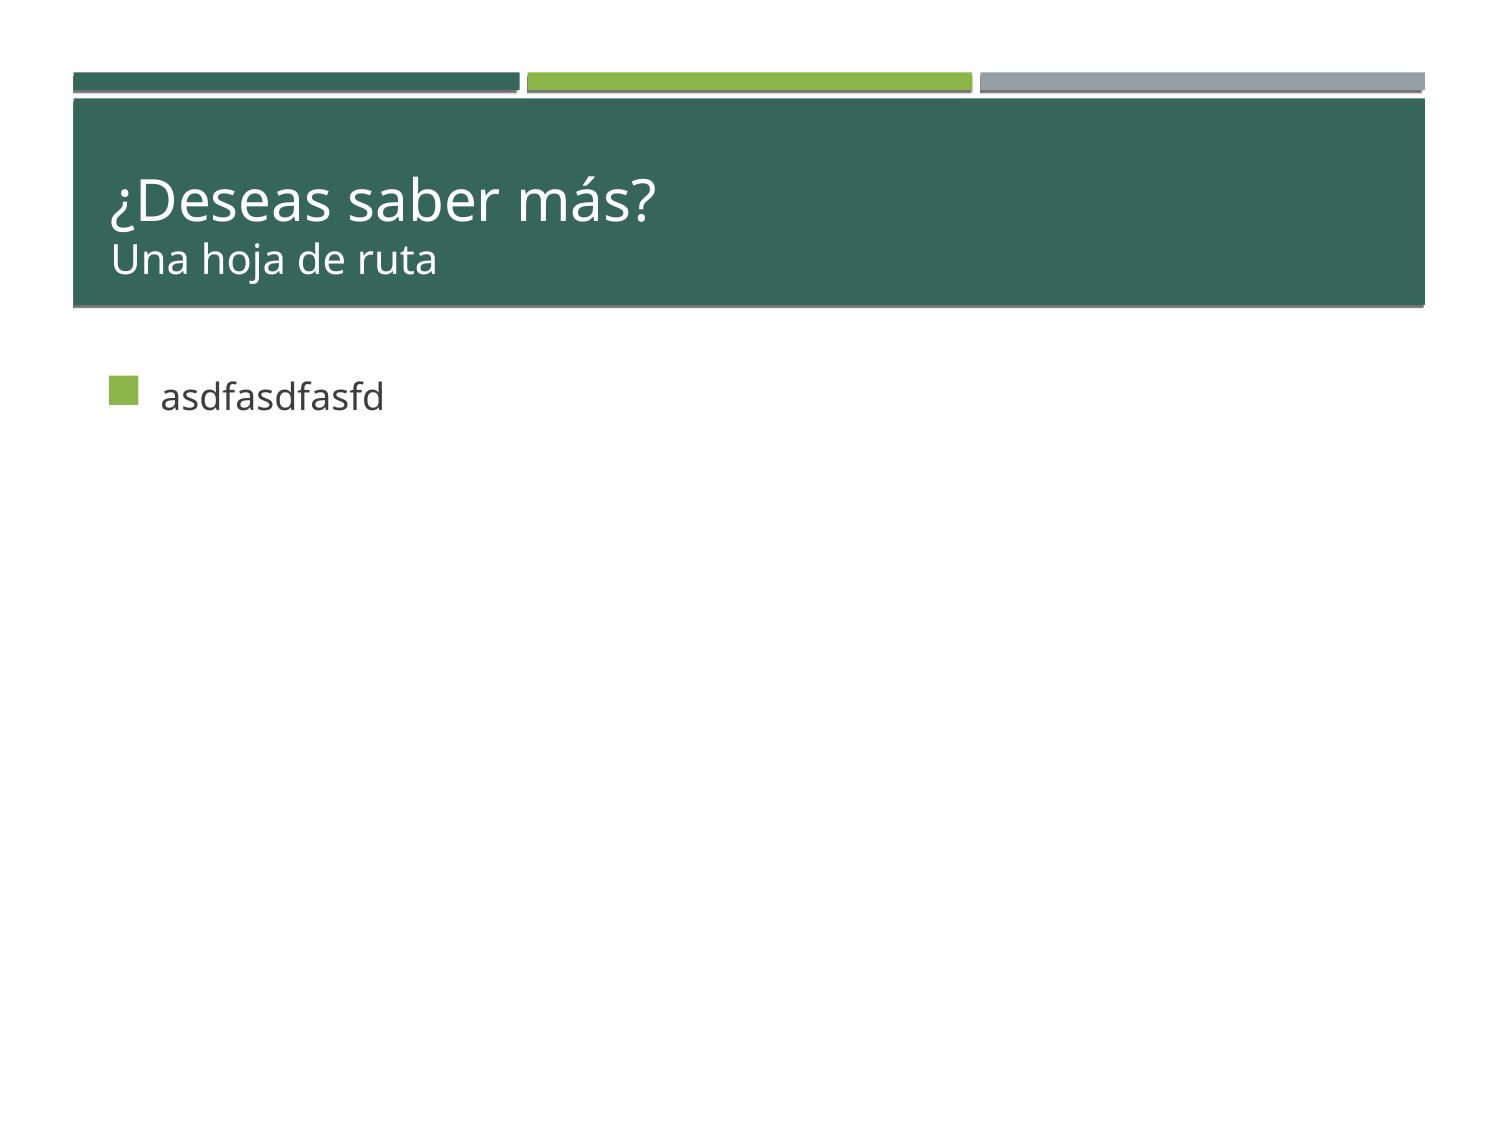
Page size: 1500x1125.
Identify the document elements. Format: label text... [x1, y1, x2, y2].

list asdfasdfasfd [95, 365, 1406, 962]
title ¿Deseas saber más? Una hoja de ruta [95, 112, 1406, 291]
